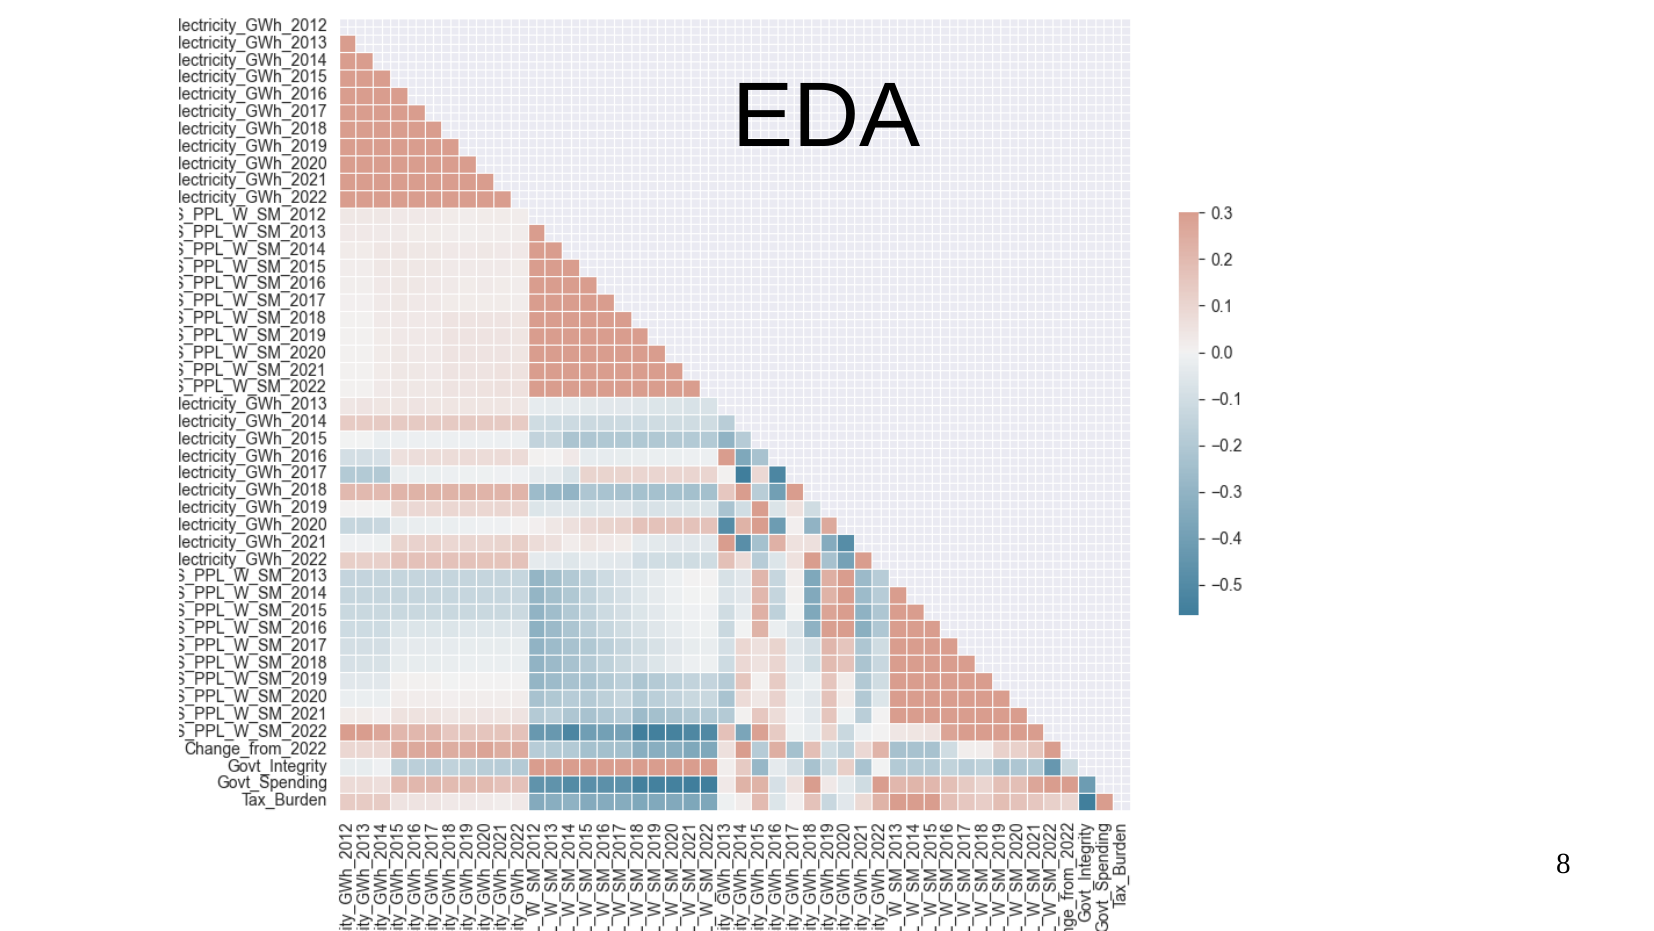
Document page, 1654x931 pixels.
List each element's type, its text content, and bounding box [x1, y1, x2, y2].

title EDA [82, 37, 1571, 193]
picture [179, 193, 1455, 931]
picture [179, 0, 1455, 37]
